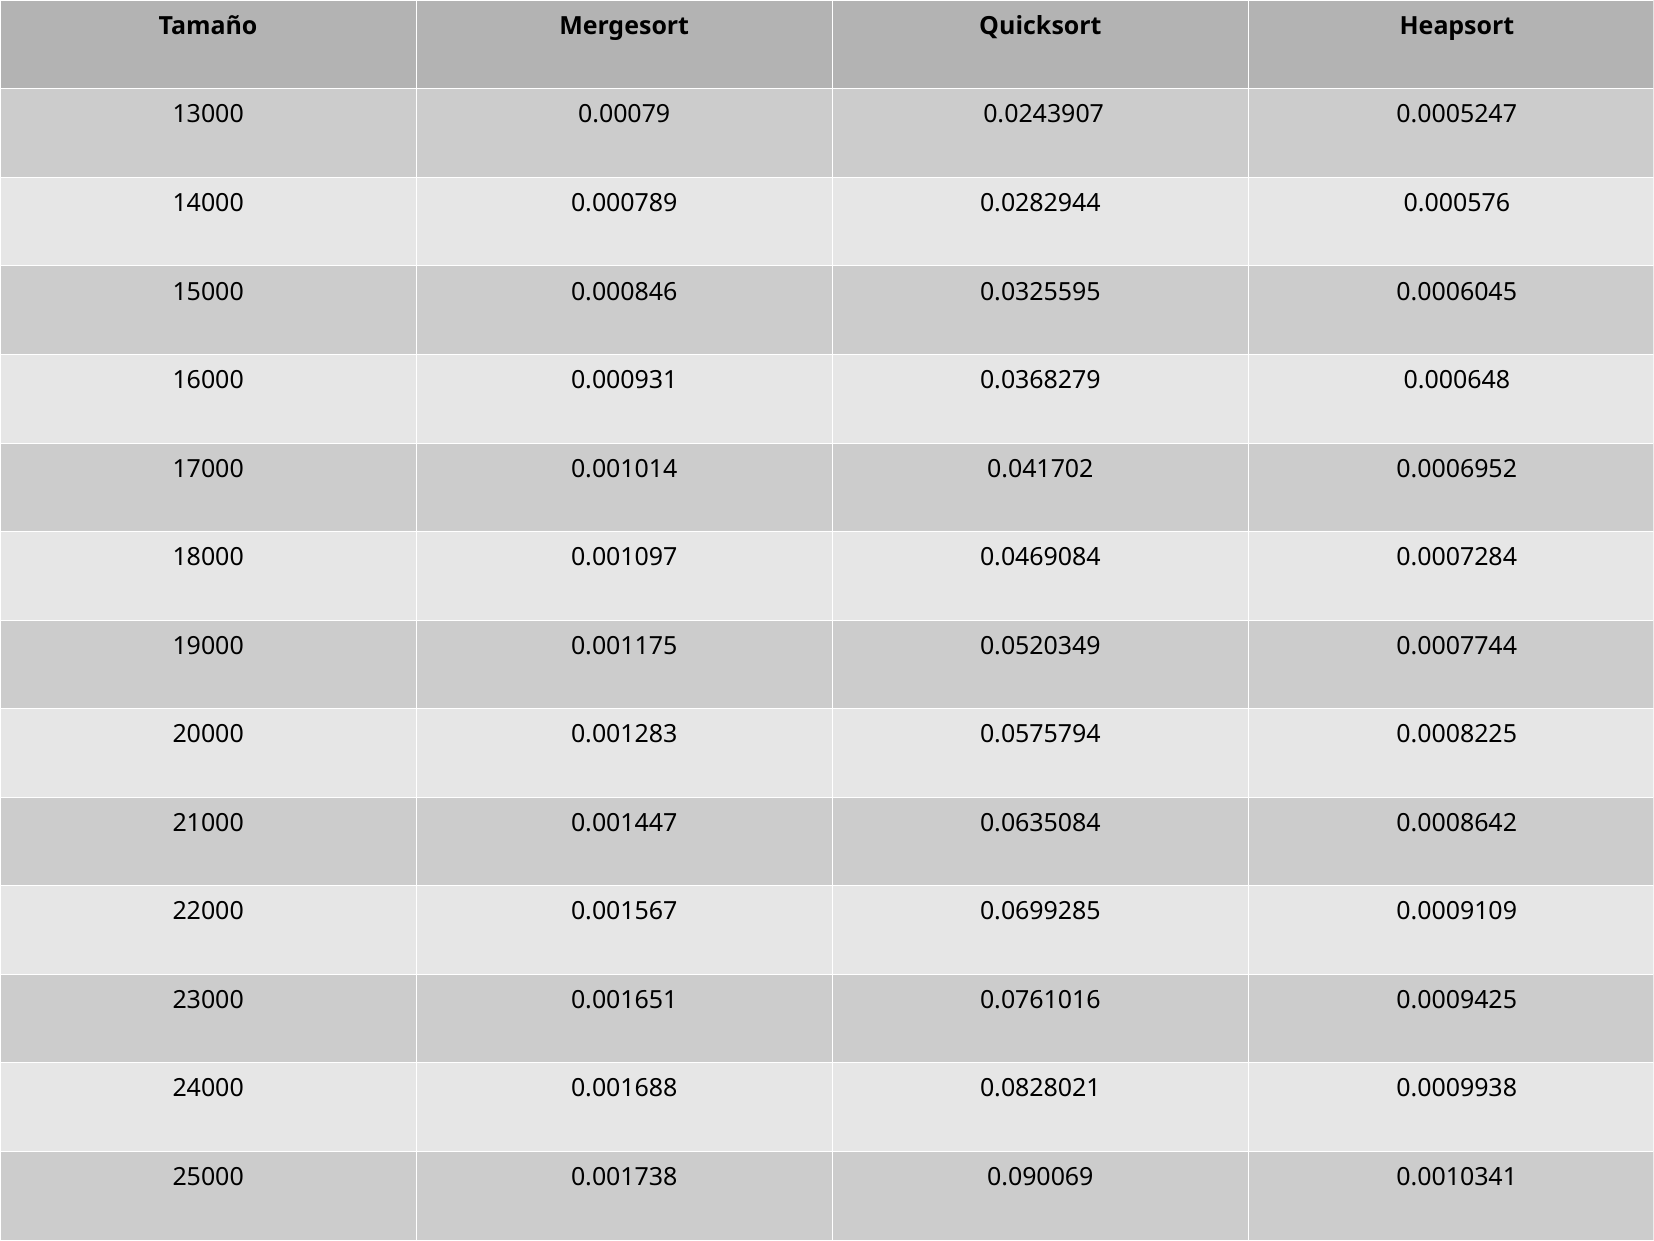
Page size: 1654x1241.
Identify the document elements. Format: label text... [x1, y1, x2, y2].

table_cell 0.001283 [417, 709, 832, 797]
table_cell 0.001447 [417, 798, 832, 885]
table_cell 0.000648 [1249, 355, 1654, 443]
table_header Heapsort [1249, 1, 1654, 88]
table_cell 0.041702 [833, 444, 1248, 531]
table_cell 0.0282944 [833, 178, 1248, 265]
table_cell 18000 [1, 532, 416, 620]
table_cell 0.0243907 [833, 89, 1248, 177]
table_cell 0.0009425 [1249, 975, 1654, 1062]
table_cell 0.0009109 [1249, 886, 1654, 974]
table_cell 0.000846 [417, 266, 832, 354]
table_cell 0.001738 [417, 1152, 832, 1240]
table_cell 0.00079 [417, 89, 832, 177]
table_cell 14000 [1, 178, 416, 265]
table_cell 0.0635084 [833, 798, 1248, 885]
table_cell 0.0325595 [833, 266, 1248, 354]
table_cell 0.000576 [1249, 178, 1654, 265]
table_cell 19000 [1, 621, 416, 708]
table_cell 0.001014 [417, 444, 832, 531]
table_cell 0.0009938 [1249, 1063, 1654, 1151]
table_cell 0.0469084 [833, 532, 1248, 620]
table_cell 17000 [1, 444, 416, 531]
table_cell 0.0828021 [833, 1063, 1248, 1151]
table_cell 0.000789 [417, 178, 832, 265]
table_cell 22000 [1, 886, 416, 974]
table_header Mergesort [417, 1, 832, 88]
table_cell 0.0520349 [833, 621, 1248, 708]
table_cell 0.0008225 [1249, 709, 1654, 797]
table_cell 0.0761016 [833, 975, 1248, 1062]
table_header Tamaño [1, 1, 416, 88]
table_cell 0.0699285 [833, 886, 1248, 974]
table_cell 16000 [1, 355, 416, 443]
table_cell 13000 [1, 89, 416, 177]
table_cell 0.0007284 [1249, 532, 1654, 620]
table_cell 0.0006952 [1249, 444, 1654, 531]
table_cell 0.000931 [417, 355, 832, 443]
table_cell 0.001688 [417, 1063, 832, 1151]
table_cell 0.0007744 [1249, 621, 1654, 708]
table_cell 0.001567 [417, 886, 832, 974]
table_cell 0.001097 [417, 532, 832, 620]
table_cell 24000 [1, 1063, 416, 1151]
table_cell 21000 [1, 798, 416, 885]
table_cell 15000 [1, 266, 416, 354]
table_cell 0.001651 [417, 975, 832, 1062]
table_cell 0.001175 [417, 621, 832, 708]
table_cell 25000 [1, 1152, 416, 1240]
table_cell 0.0010341 [1249, 1152, 1654, 1240]
table_cell 0.0005247 [1249, 89, 1654, 177]
table_header Quicksort [833, 1, 1248, 88]
table_cell 0.090069 [833, 1152, 1248, 1240]
table_cell 23000 [1, 975, 416, 1062]
table_cell 0.0368279 [833, 355, 1248, 443]
table_cell 20000 [1, 709, 416, 797]
table_cell 0.0575794 [833, 709, 1248, 797]
table_cell 0.0006045 [1249, 266, 1654, 354]
table_cell 0.0008642 [1249, 798, 1654, 885]
